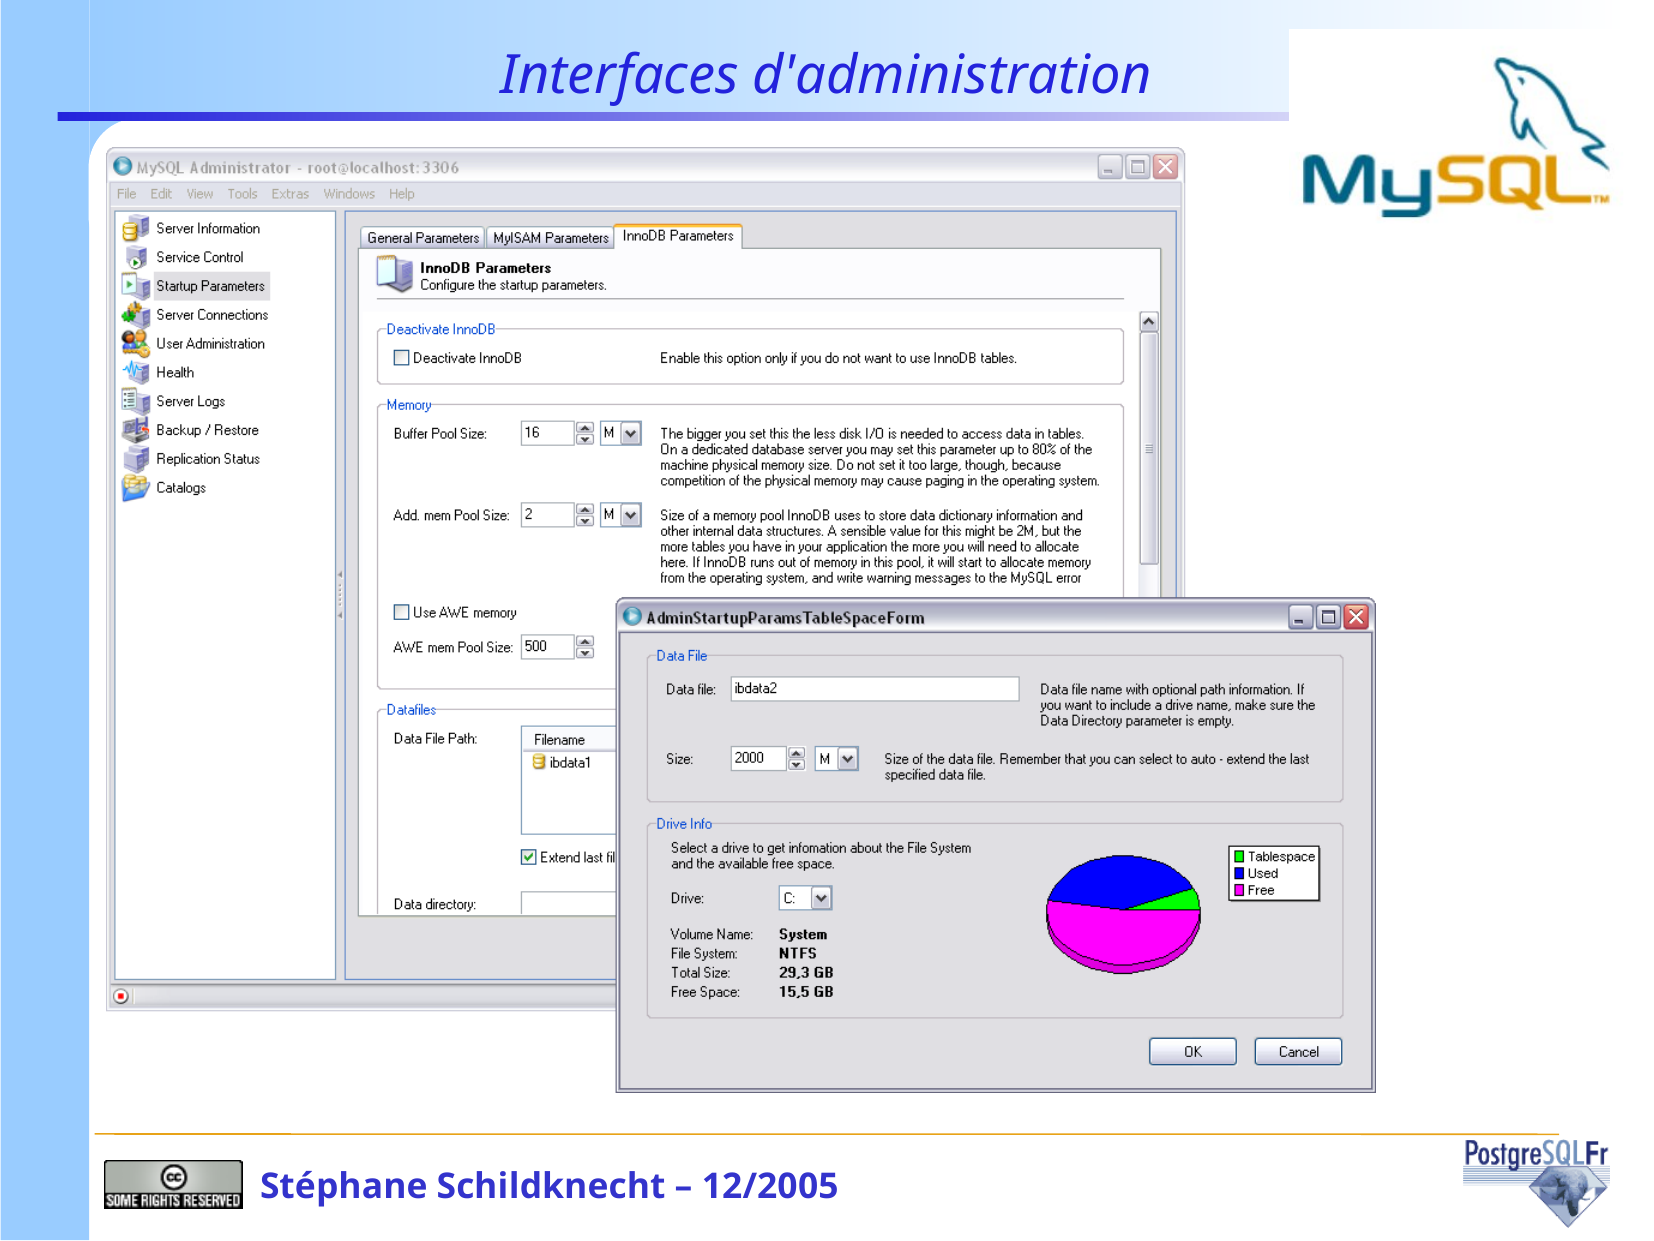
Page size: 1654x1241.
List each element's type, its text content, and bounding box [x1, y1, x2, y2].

picture [104, 1160, 243, 1209]
picture [1462, 1139, 1610, 1228]
picture [106, 29, 1625, 1093]
title Interfaces d'administration [383, 0, 1270, 147]
